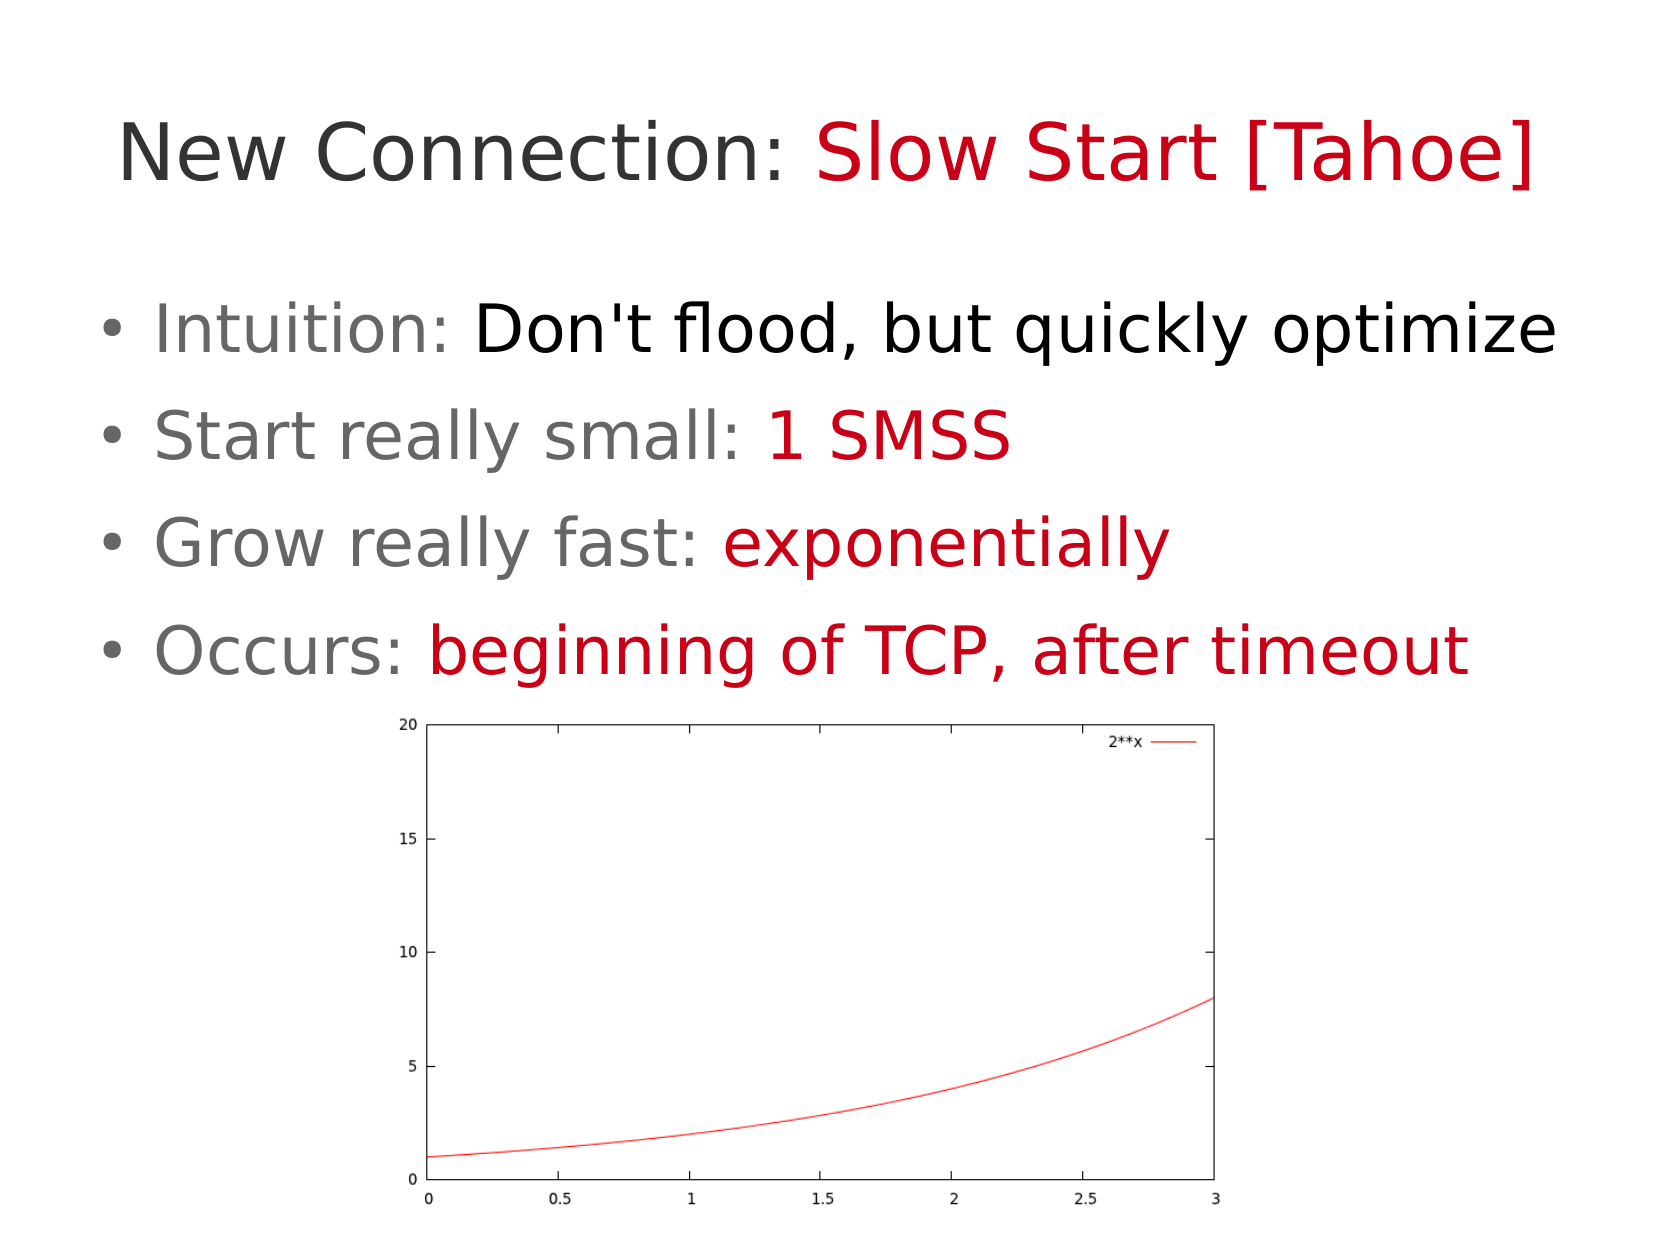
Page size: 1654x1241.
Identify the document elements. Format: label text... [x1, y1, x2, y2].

title New Connection: Slow Start [Tahoe] [82, 49, 1571, 257]
picture [376, 706, 1241, 1218]
list Intuition: Don't flood, but quickly optimize Start really small: 1 SMSS Grow really fast: exponentially Occurs: beginning of TCP, after timeout [82, 290, 1571, 1109]
